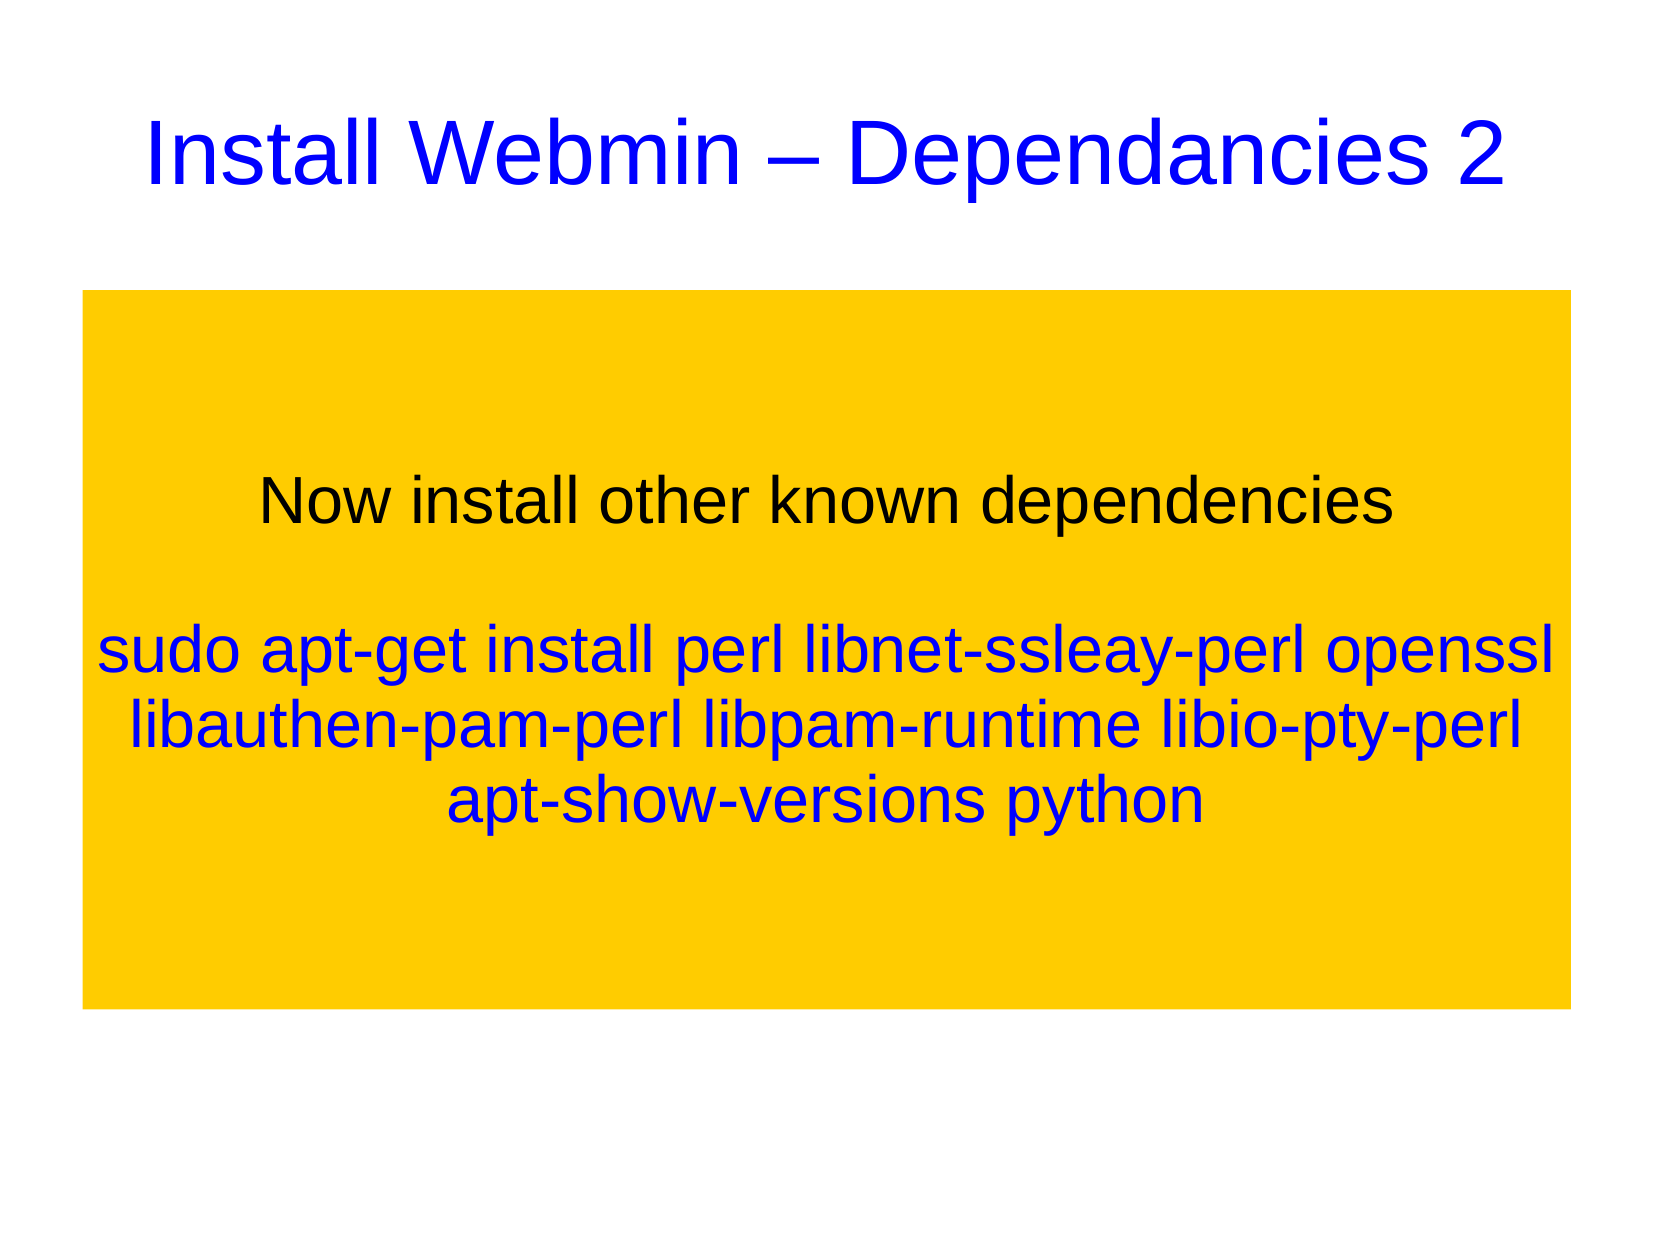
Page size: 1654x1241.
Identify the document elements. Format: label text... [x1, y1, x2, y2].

subtitle Now install other known dependencies sudo apt-get install perl libnet-ssleay-perl openssl libauthen-pam-perl libpam-runtime libio-pty-perl apt-show-versions python [82, 290, 1571, 1010]
title Install Webmin – Dependancies 2 [82, 49, 1571, 257]
